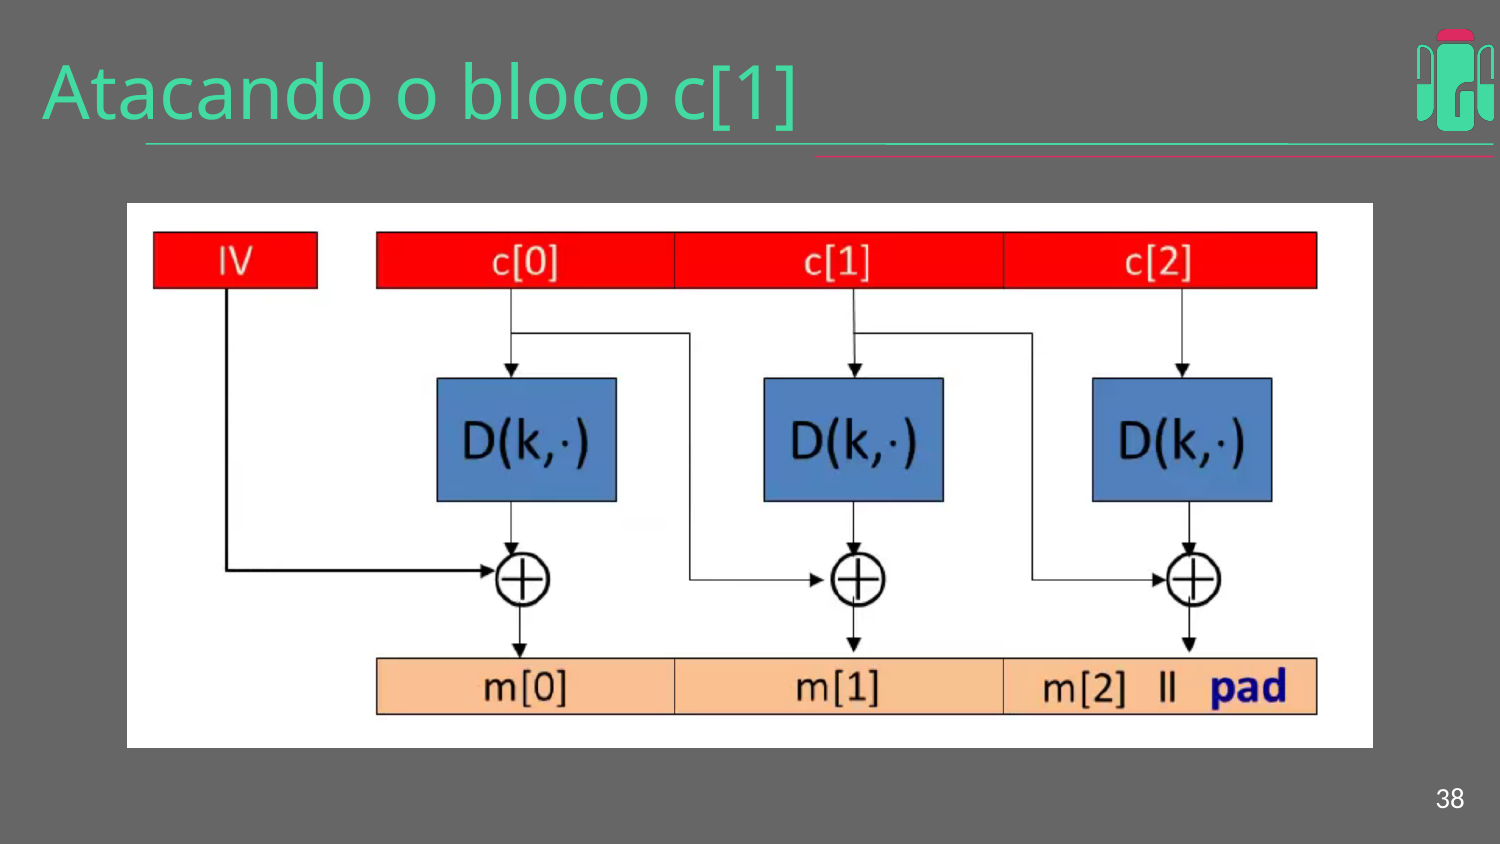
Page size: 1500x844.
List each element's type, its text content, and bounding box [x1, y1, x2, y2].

slide_number <number> [1389, 764, 1480, 830]
picture [127, 203, 1373, 748]
title Atacando o bloco c[1] [27, 29, 1374, 131]
picture [1417, 29, 1494, 131]
